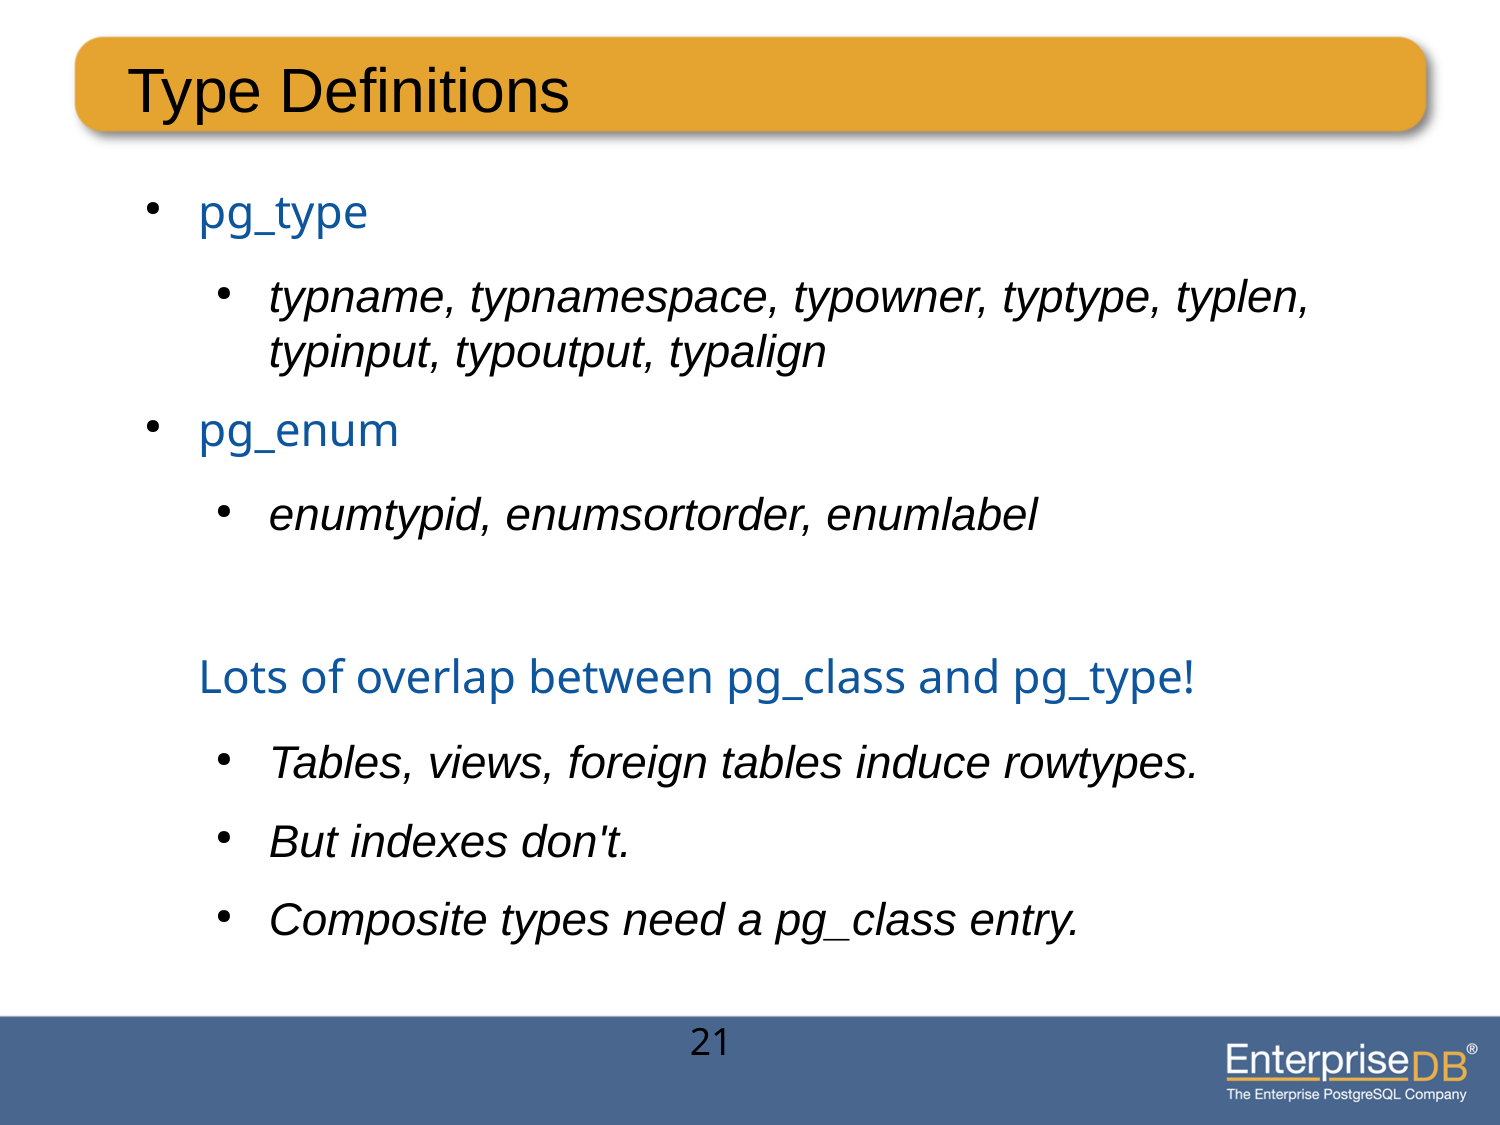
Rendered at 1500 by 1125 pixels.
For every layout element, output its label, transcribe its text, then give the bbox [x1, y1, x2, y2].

picture [0, 0, 1500, 1125]
list pg_type typname, typnamespace, typowner, typtype, typlen, typinput, typoutput, typalign pg_enum enumtypid, enumsortorder, enumlabel Lots of overlap between pg_class and pg_type! Tables, views, foreign tables induce rowtypes. But indexes don't. Composite types need a pg_class entry. [112, 174, 1388, 963]
title Type Definitions [112, 37, 1388, 138]
slide_number <number> [675, 1010, 825, 1125]
